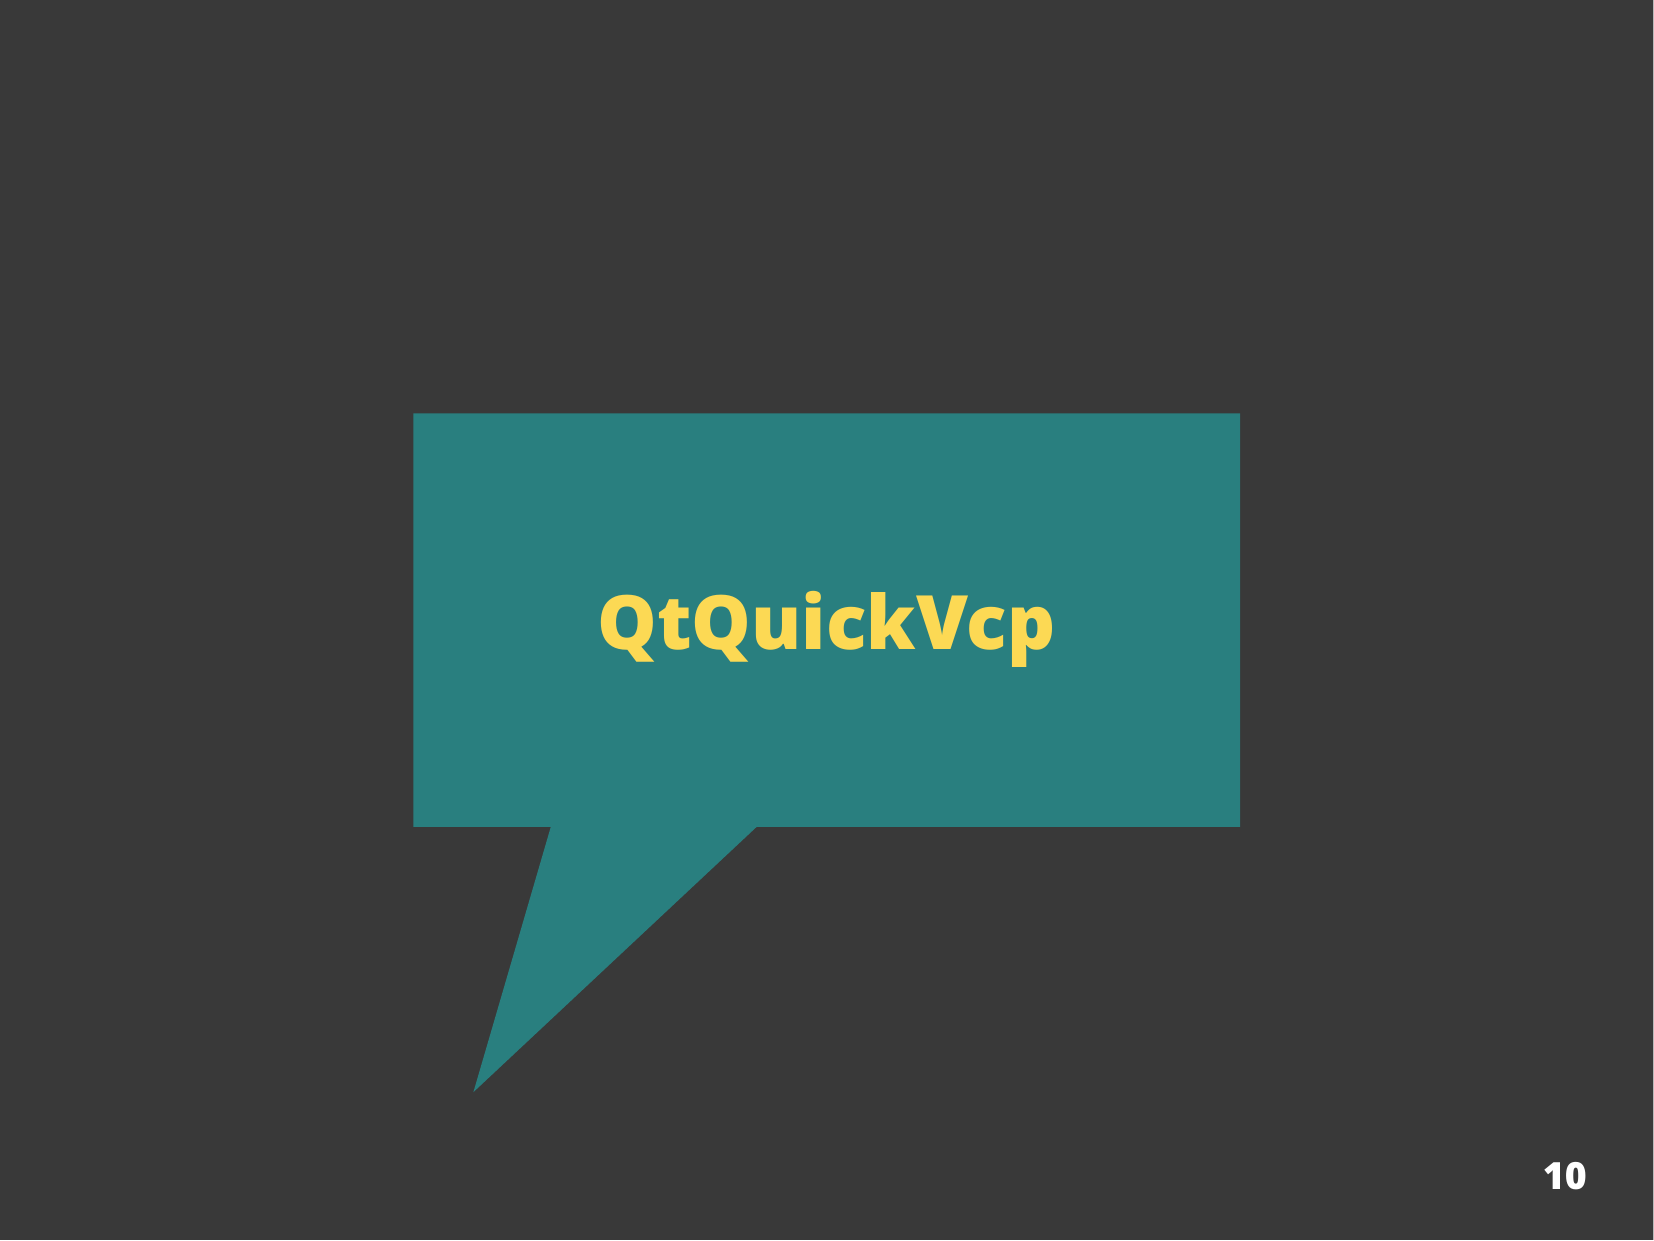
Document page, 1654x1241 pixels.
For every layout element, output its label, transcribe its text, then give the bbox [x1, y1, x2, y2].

title QtQuickVcp [442, 442, 1211, 798]
